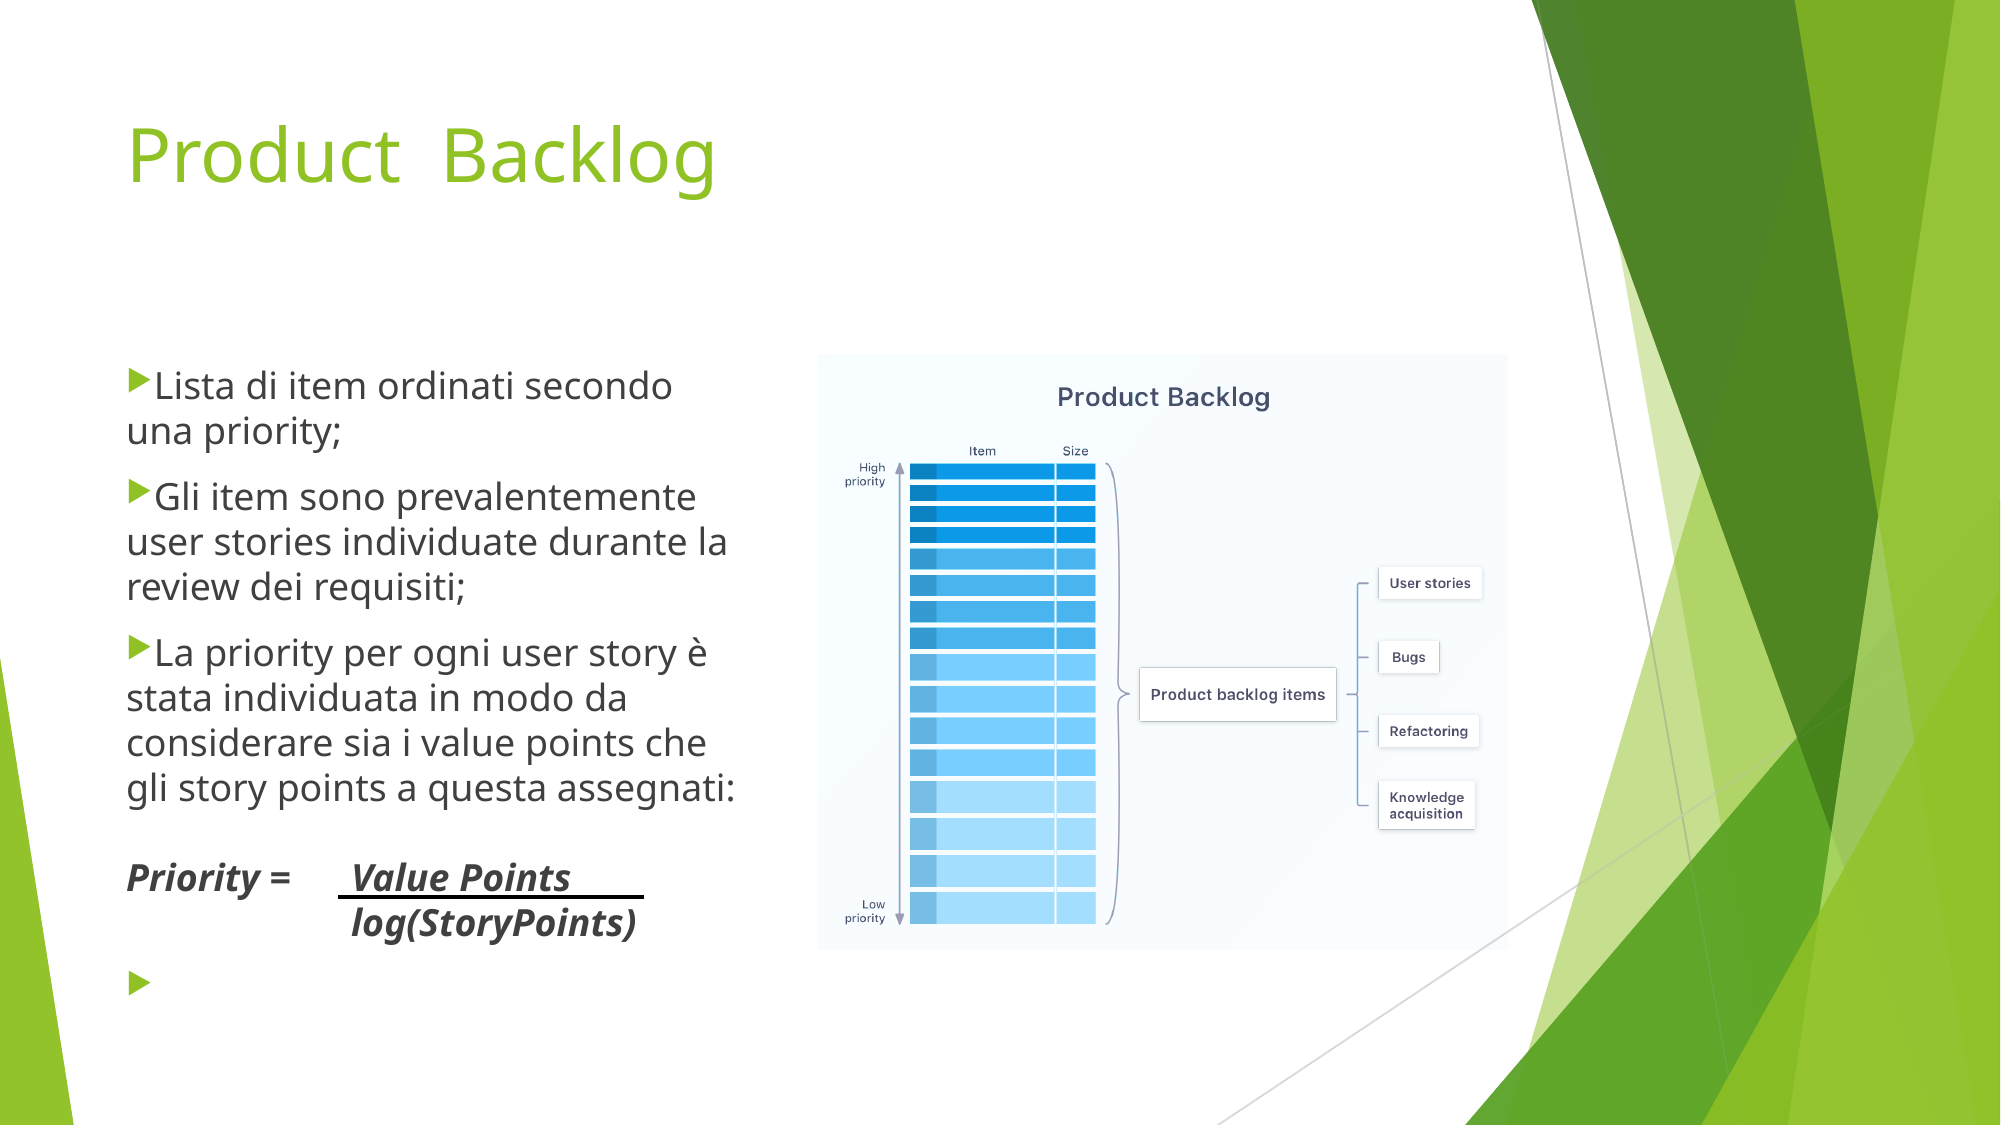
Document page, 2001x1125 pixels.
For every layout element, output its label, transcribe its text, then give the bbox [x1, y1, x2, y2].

text_box Product Backlog [111, 99, 1522, 317]
picture [818, 354, 1508, 950]
text_box [1465, 0, 2000, 1125]
text_box [0, 658, 74, 1125]
text_box Lista di item ordinati secondo una priority; Gli item sono prevalentemente user stories individuate durante la review dei requisiti; La priority per ogni user story è stata individuata in modo da considerare sia i value points che gli story points a questa assegnati: Priority = Value Points log(StoryPoints) [111, 354, 761, 970]
